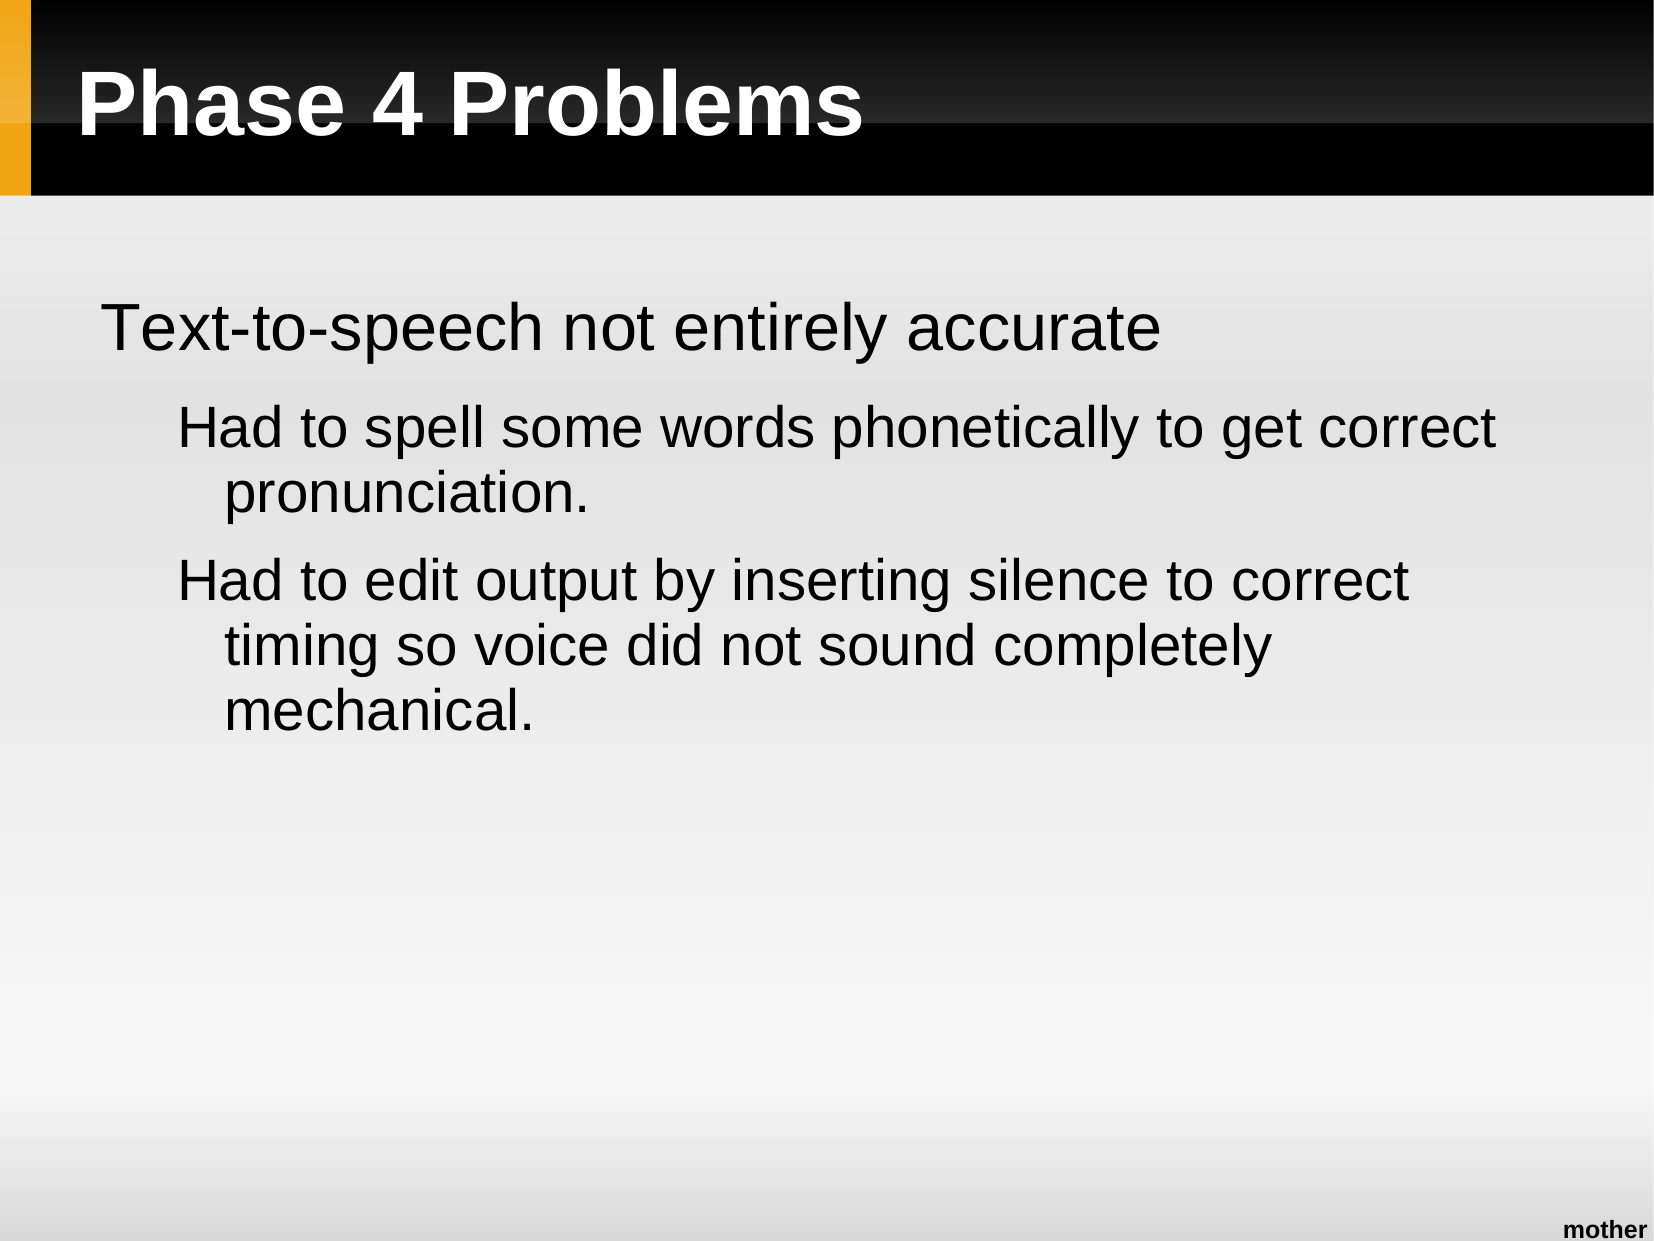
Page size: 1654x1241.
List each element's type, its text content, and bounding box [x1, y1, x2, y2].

picture [0, 0, 1654, 1241]
title Phase 4 Problems [76, 7, 1565, 200]
list Text-to-speech not entirely accurate Had to spell some words phonetically to get correct pronunciation. Had to edit output by inserting silence to correct timing so voice did not sound completely mechanical. [82, 290, 1571, 1094]
title mother [1310, 1200, 1648, 1241]
